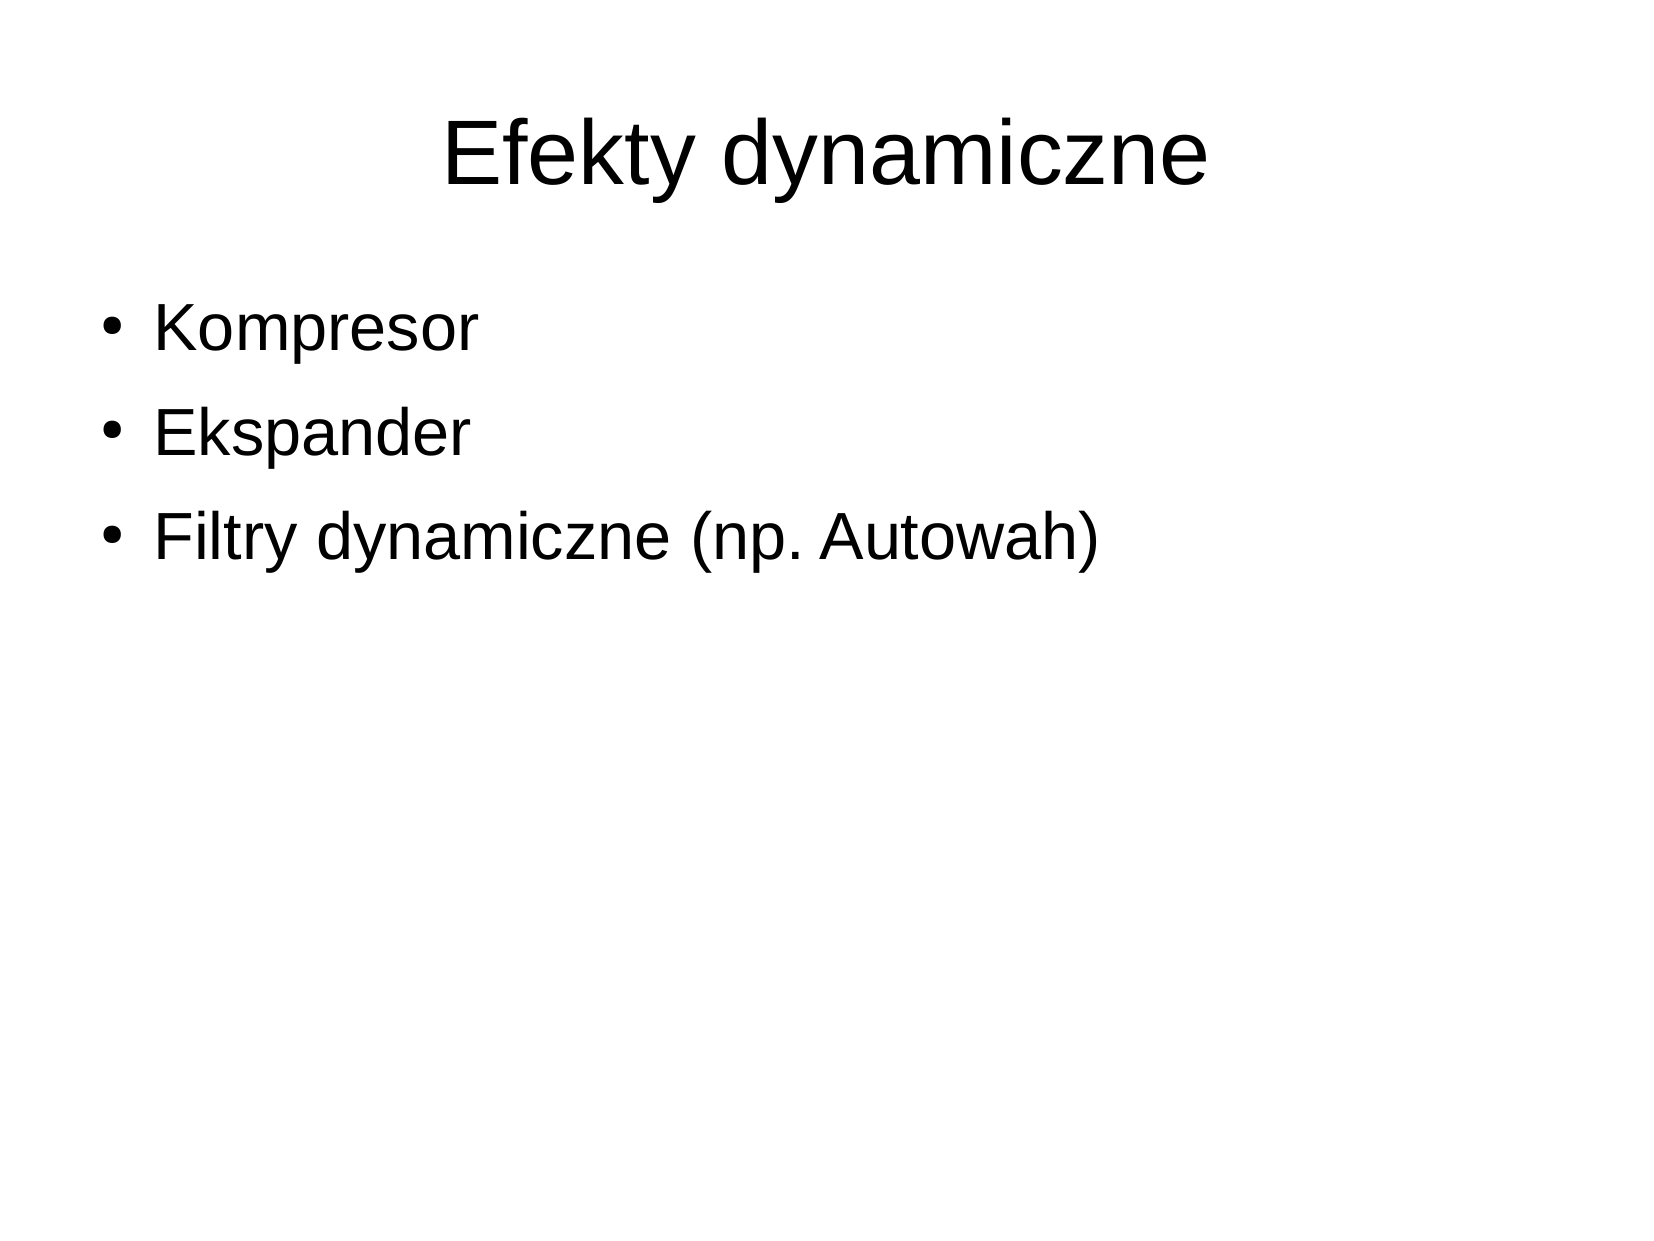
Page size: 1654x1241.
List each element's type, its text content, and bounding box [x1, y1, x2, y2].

list Kompresor Ekspander Filtry dynamiczne (np. Autowah) [82, 290, 1571, 1010]
title Efekty dynamiczne [82, 49, 1571, 257]
